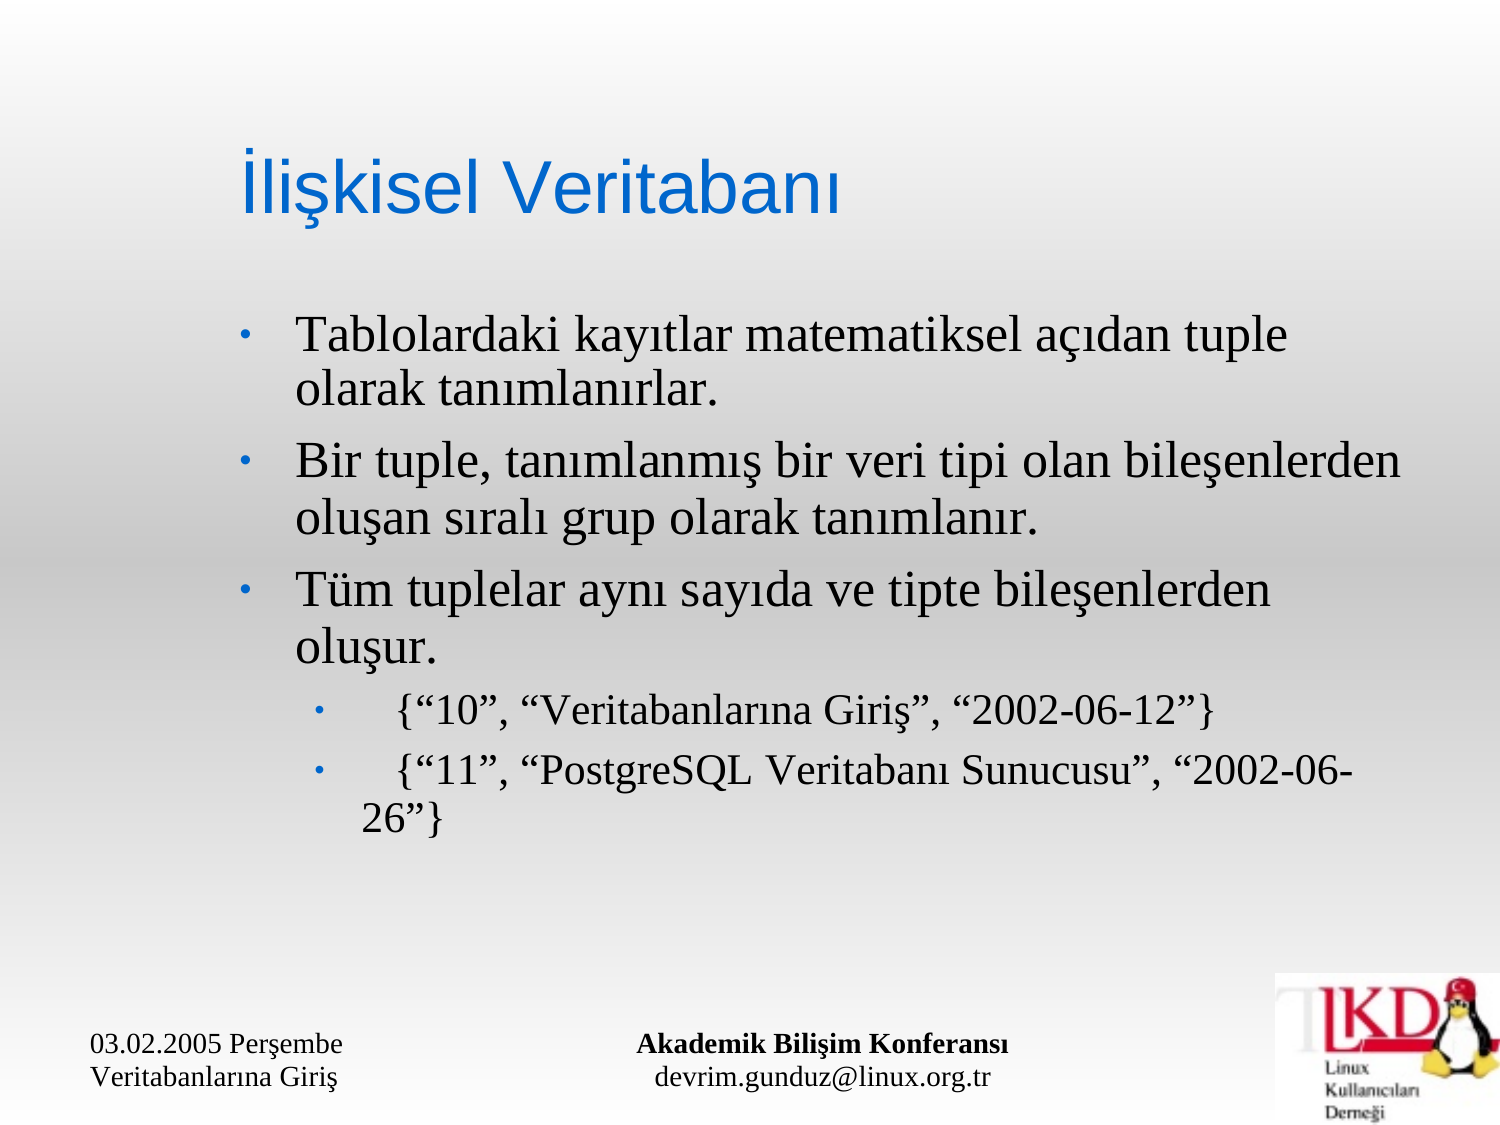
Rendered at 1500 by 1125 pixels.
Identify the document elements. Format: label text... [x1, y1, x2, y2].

list Tablolardaki kayıtlar matematiksel açıdan tuple olarak tanımlanırlar. Bir tuple, tanımlanmış bir veri tipi olan bileşenlerden oluşan sıralı grup olarak tanımlanır. Tüm tuplelar aynı sayıda ve tipte bileşenlerden oluşur. {“10”, “Veritabanlarına Giriş”, “2002-06-12”} {“11”, “PostgreSQL Veritabanı Sunucusu”, “2002-06-26”} [224, 299, 1425, 975]
title İlişkisel Veritabanı [224, 49, 1425, 237]
picture [1275, 973, 1500, 1125]
